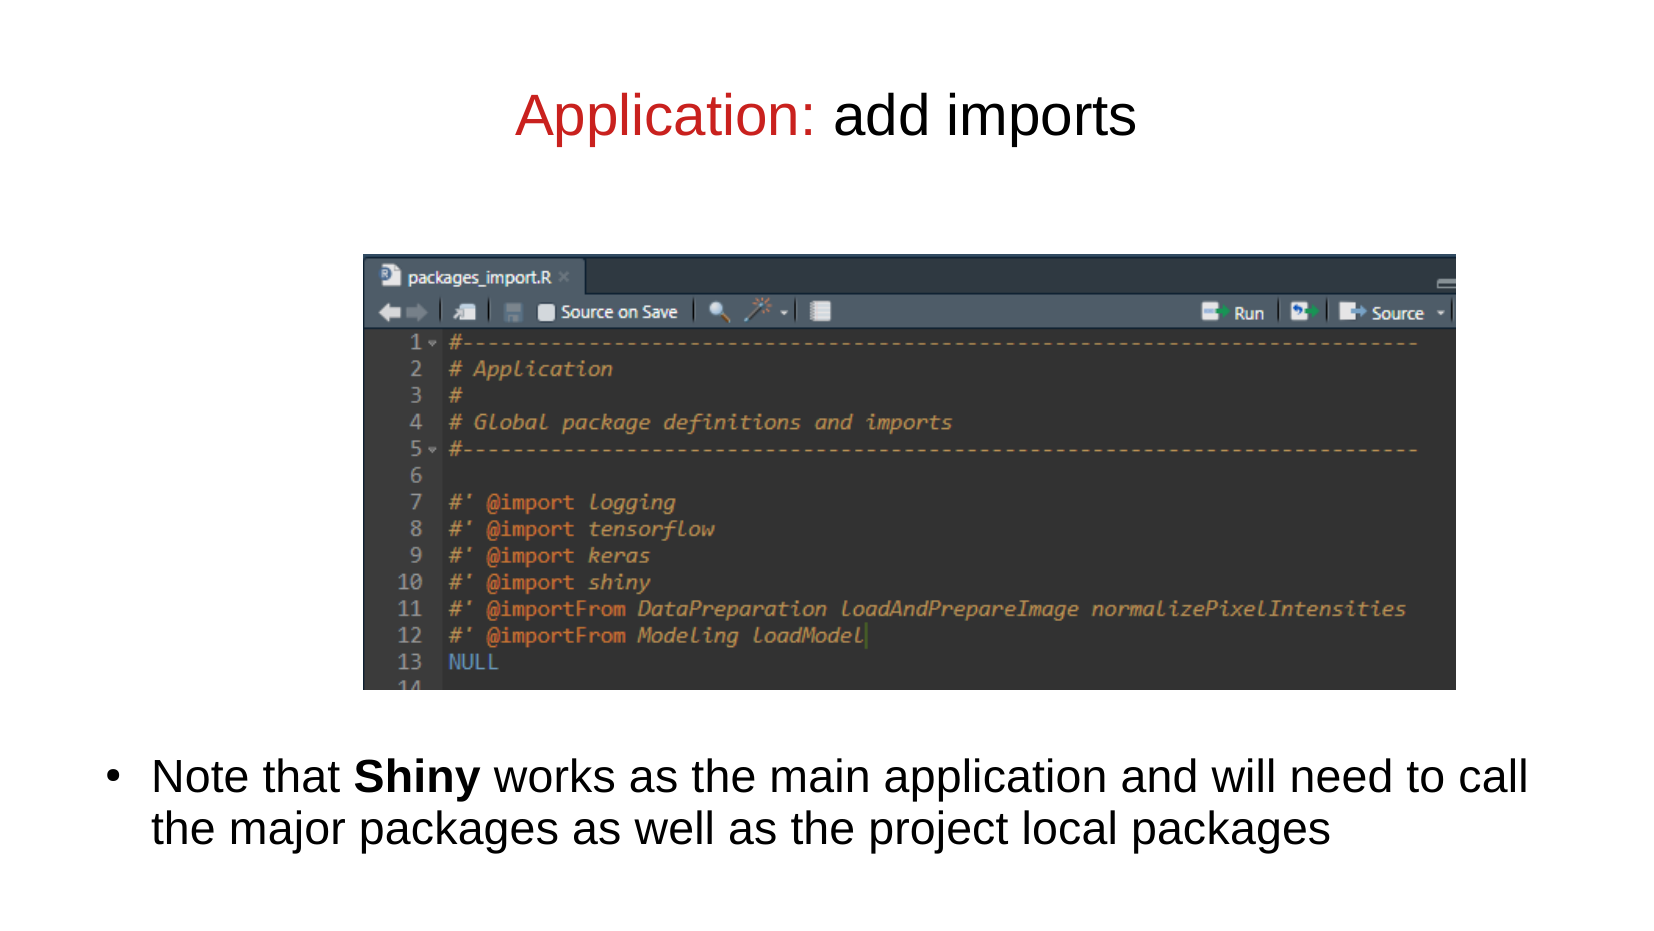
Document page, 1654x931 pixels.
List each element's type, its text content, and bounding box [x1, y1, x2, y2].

list Note that Shiny works as the main application and will need to call the major packages as well as the project local packages [90, 750, 1546, 886]
picture [363, 254, 1456, 690]
title Application: add imports [82, 37, 1571, 193]
